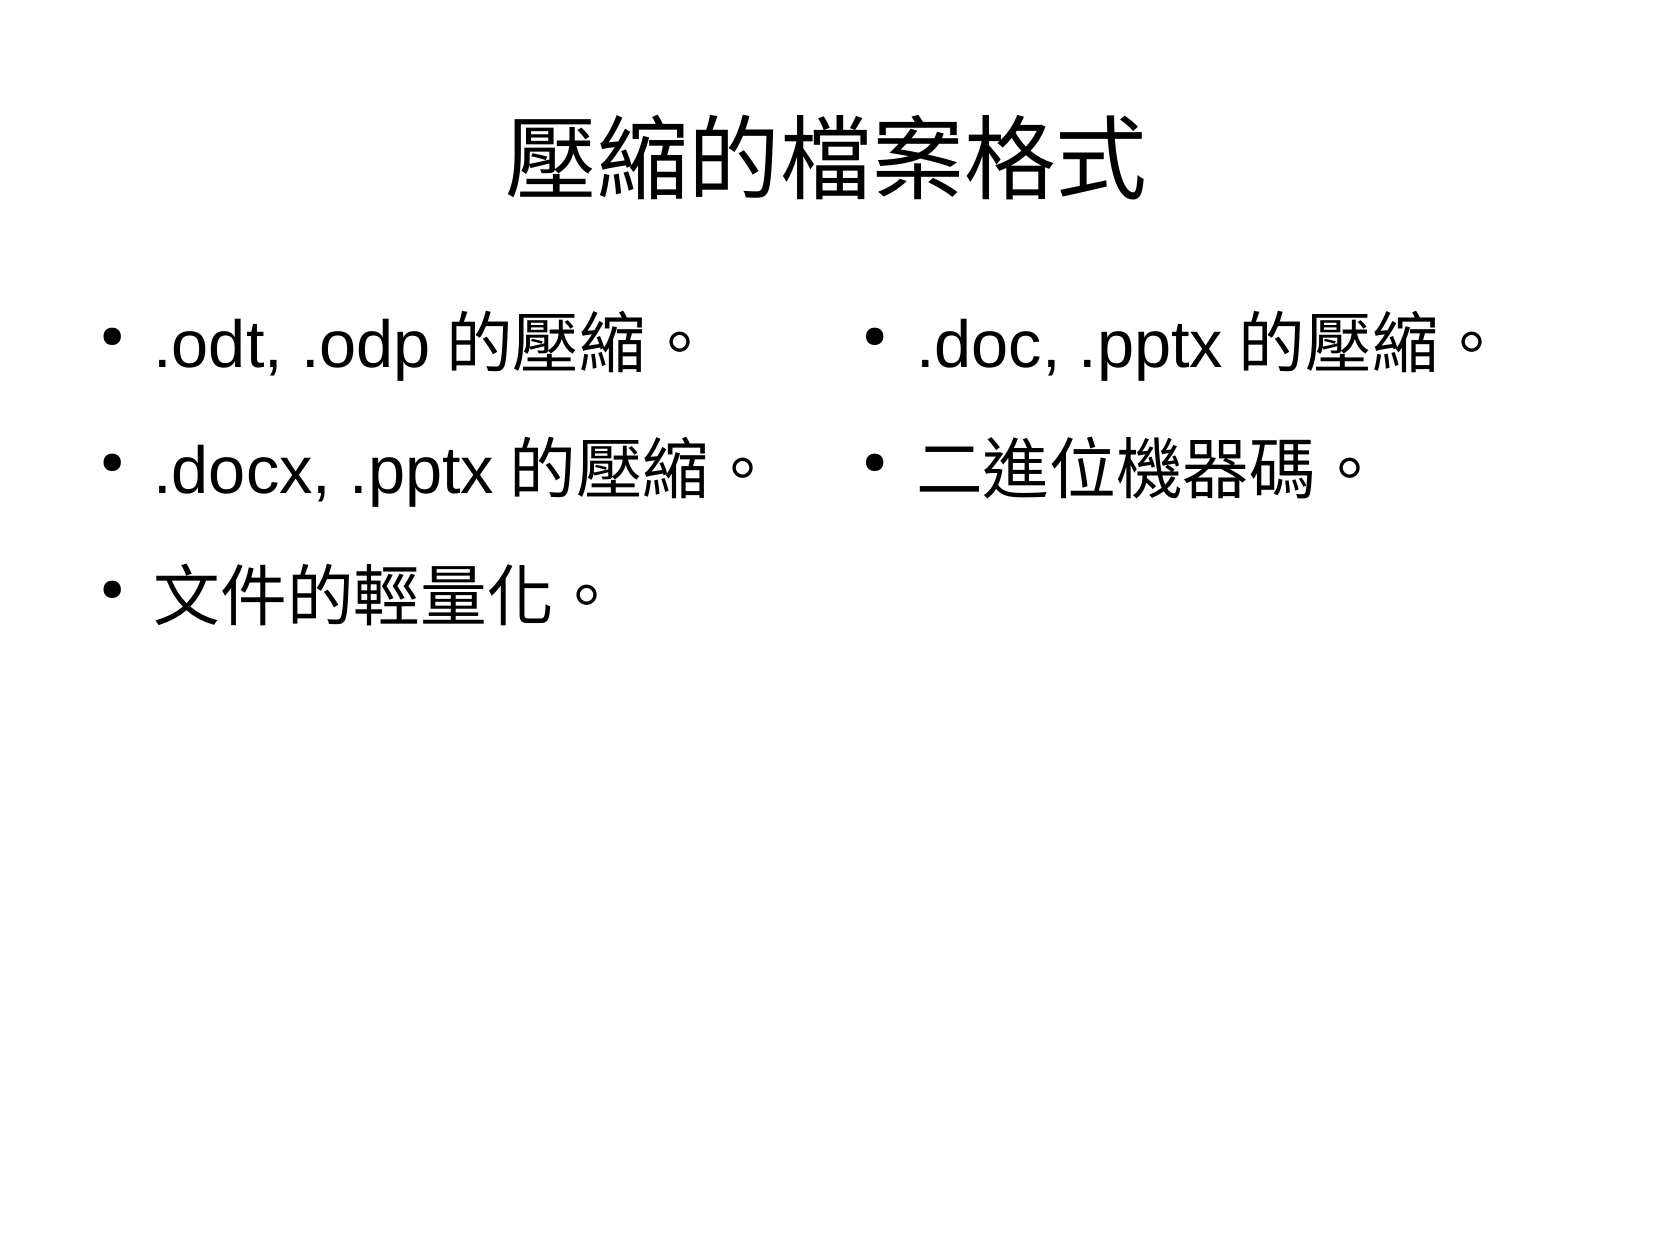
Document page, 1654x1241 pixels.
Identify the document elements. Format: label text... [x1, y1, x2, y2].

text_box [845, 290, 1572, 1010]
list .odt, .odp的壓縮。 .docx, .pptx的壓縮。 文件的輕量化。 [82, 290, 809, 1010]
title 壓縮的檔案格式 [82, 49, 1571, 257]
